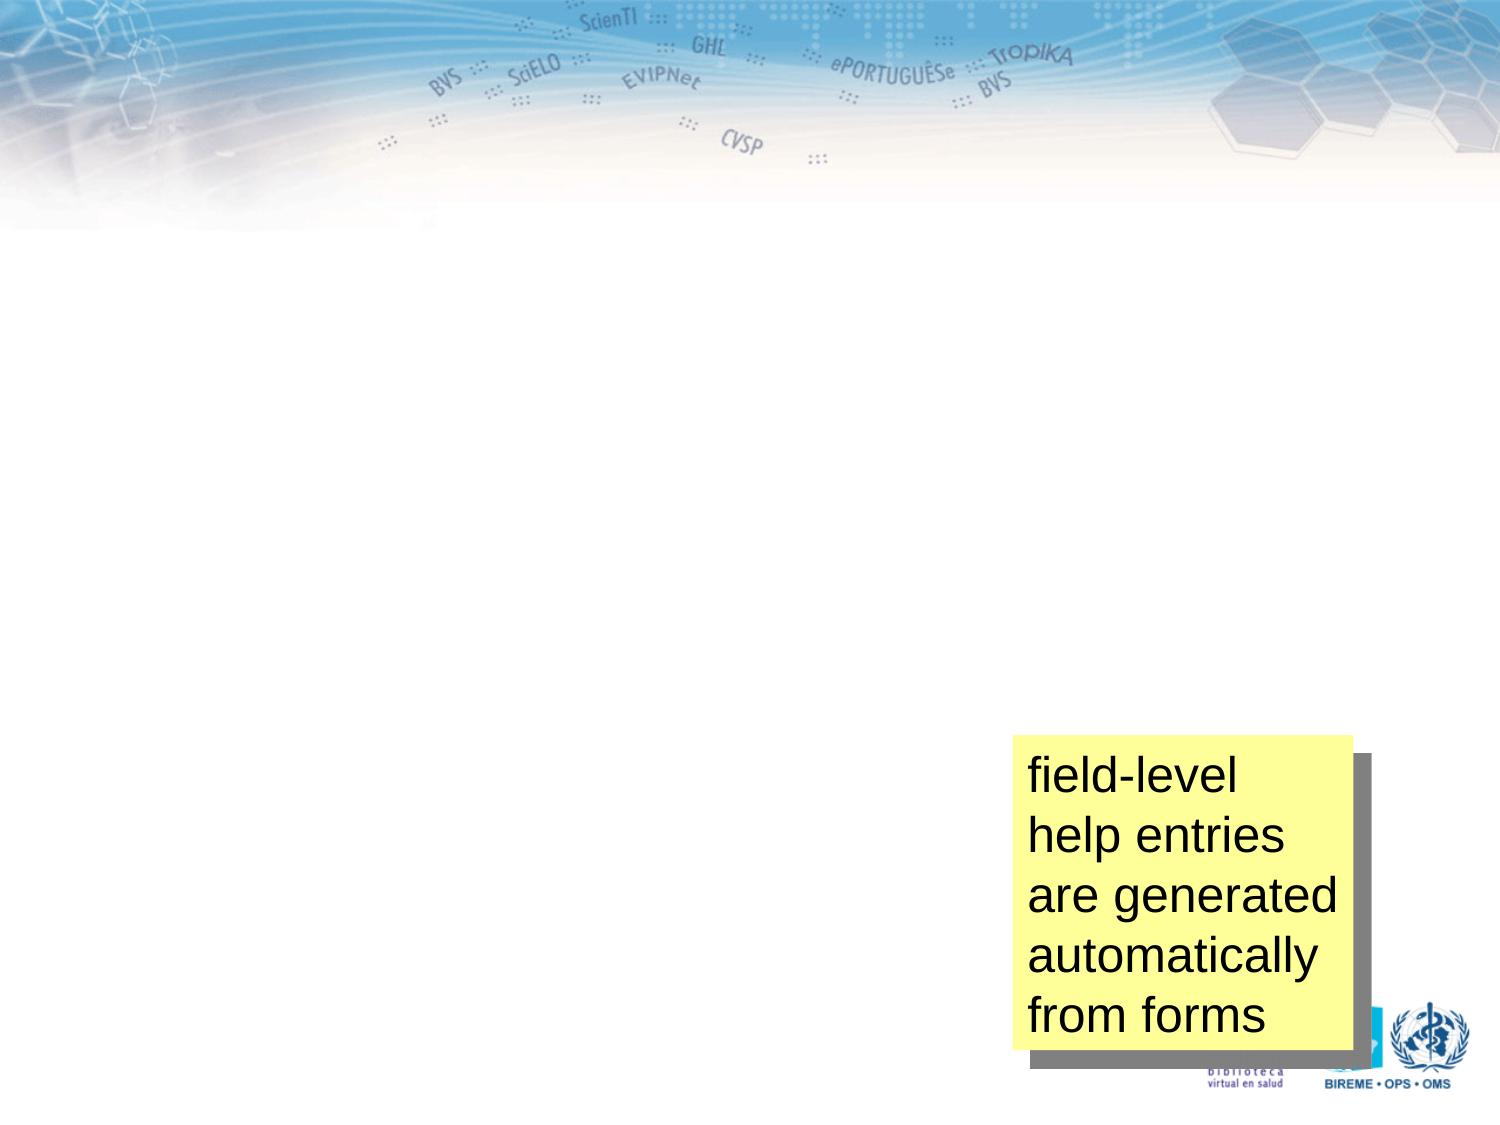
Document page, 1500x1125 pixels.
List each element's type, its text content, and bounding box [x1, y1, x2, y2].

text_box field-level help entries are generated automatically from forms [1012, 735, 1354, 1051]
picture [0, 0, 1500, 1125]
